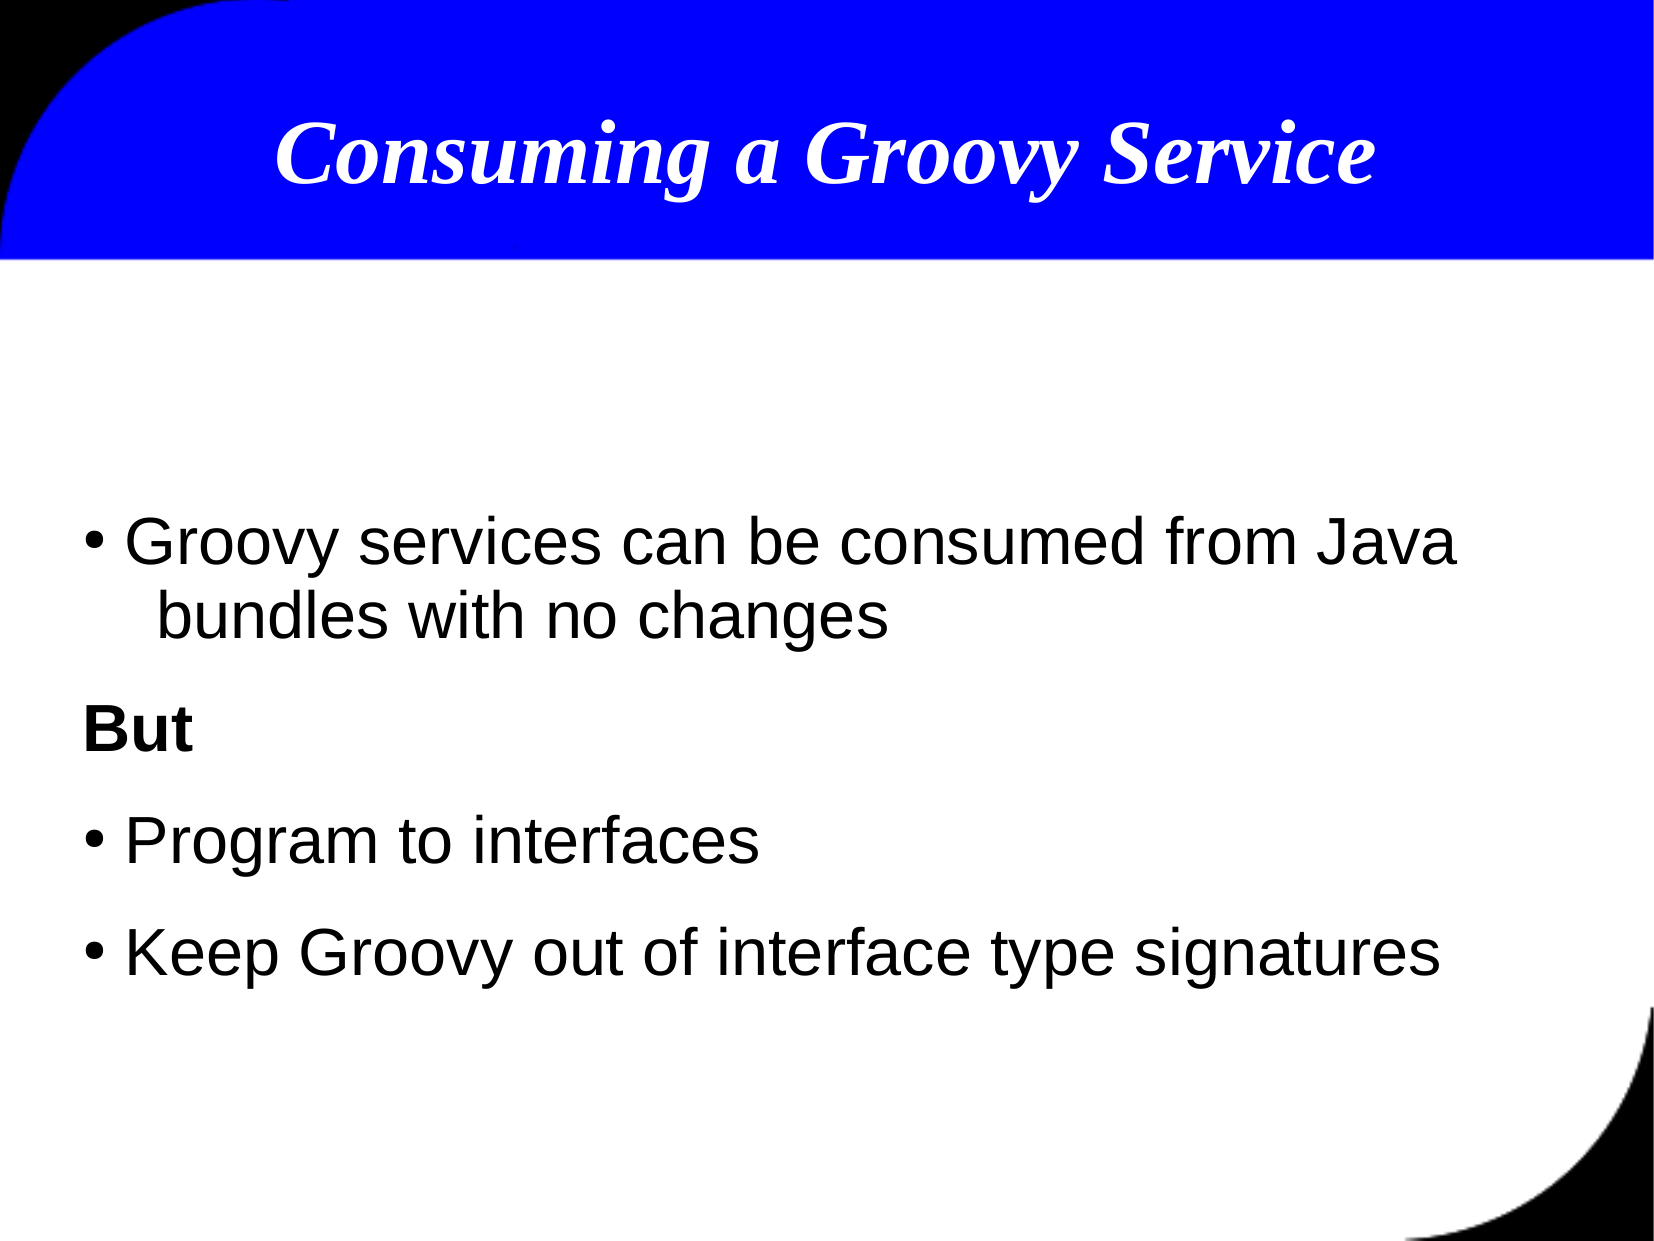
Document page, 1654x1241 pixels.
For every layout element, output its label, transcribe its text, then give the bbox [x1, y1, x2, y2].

title Consuming a Groovy Service [82, 49, 1571, 257]
subtitle Groovy services can be consumed from Java bundles with no changes But Program to interfaces Keep Groovy out of interface type signatures [82, 337, 1571, 1157]
picture [0, 0, 1654, 1241]
